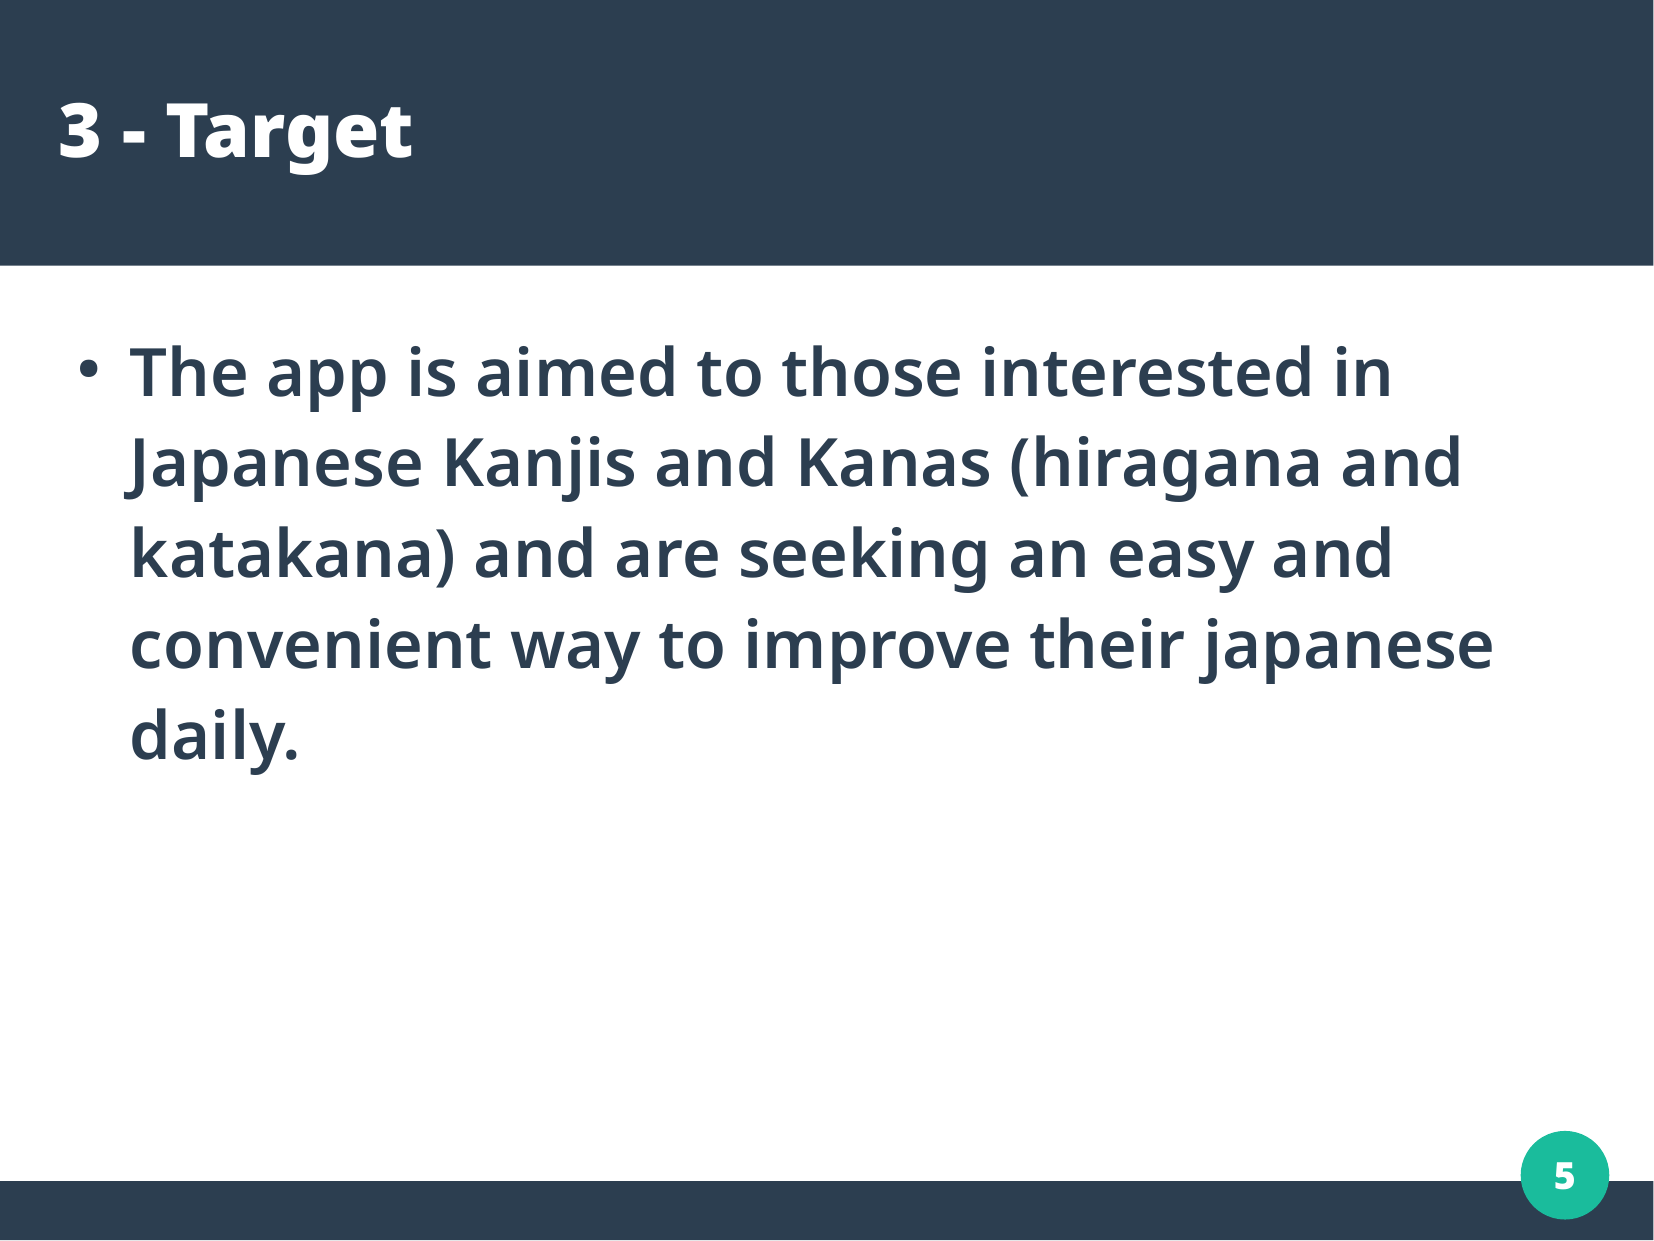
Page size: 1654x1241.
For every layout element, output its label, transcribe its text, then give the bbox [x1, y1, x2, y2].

list The app is aimed to those interested in Japanese Kanjis and Kanas (hiragana and katakana) and are seeking an easy and convenient way to improve their japanese daily. [59, 324, 1595, 1152]
title 3 - Target [59, 49, 1595, 207]
